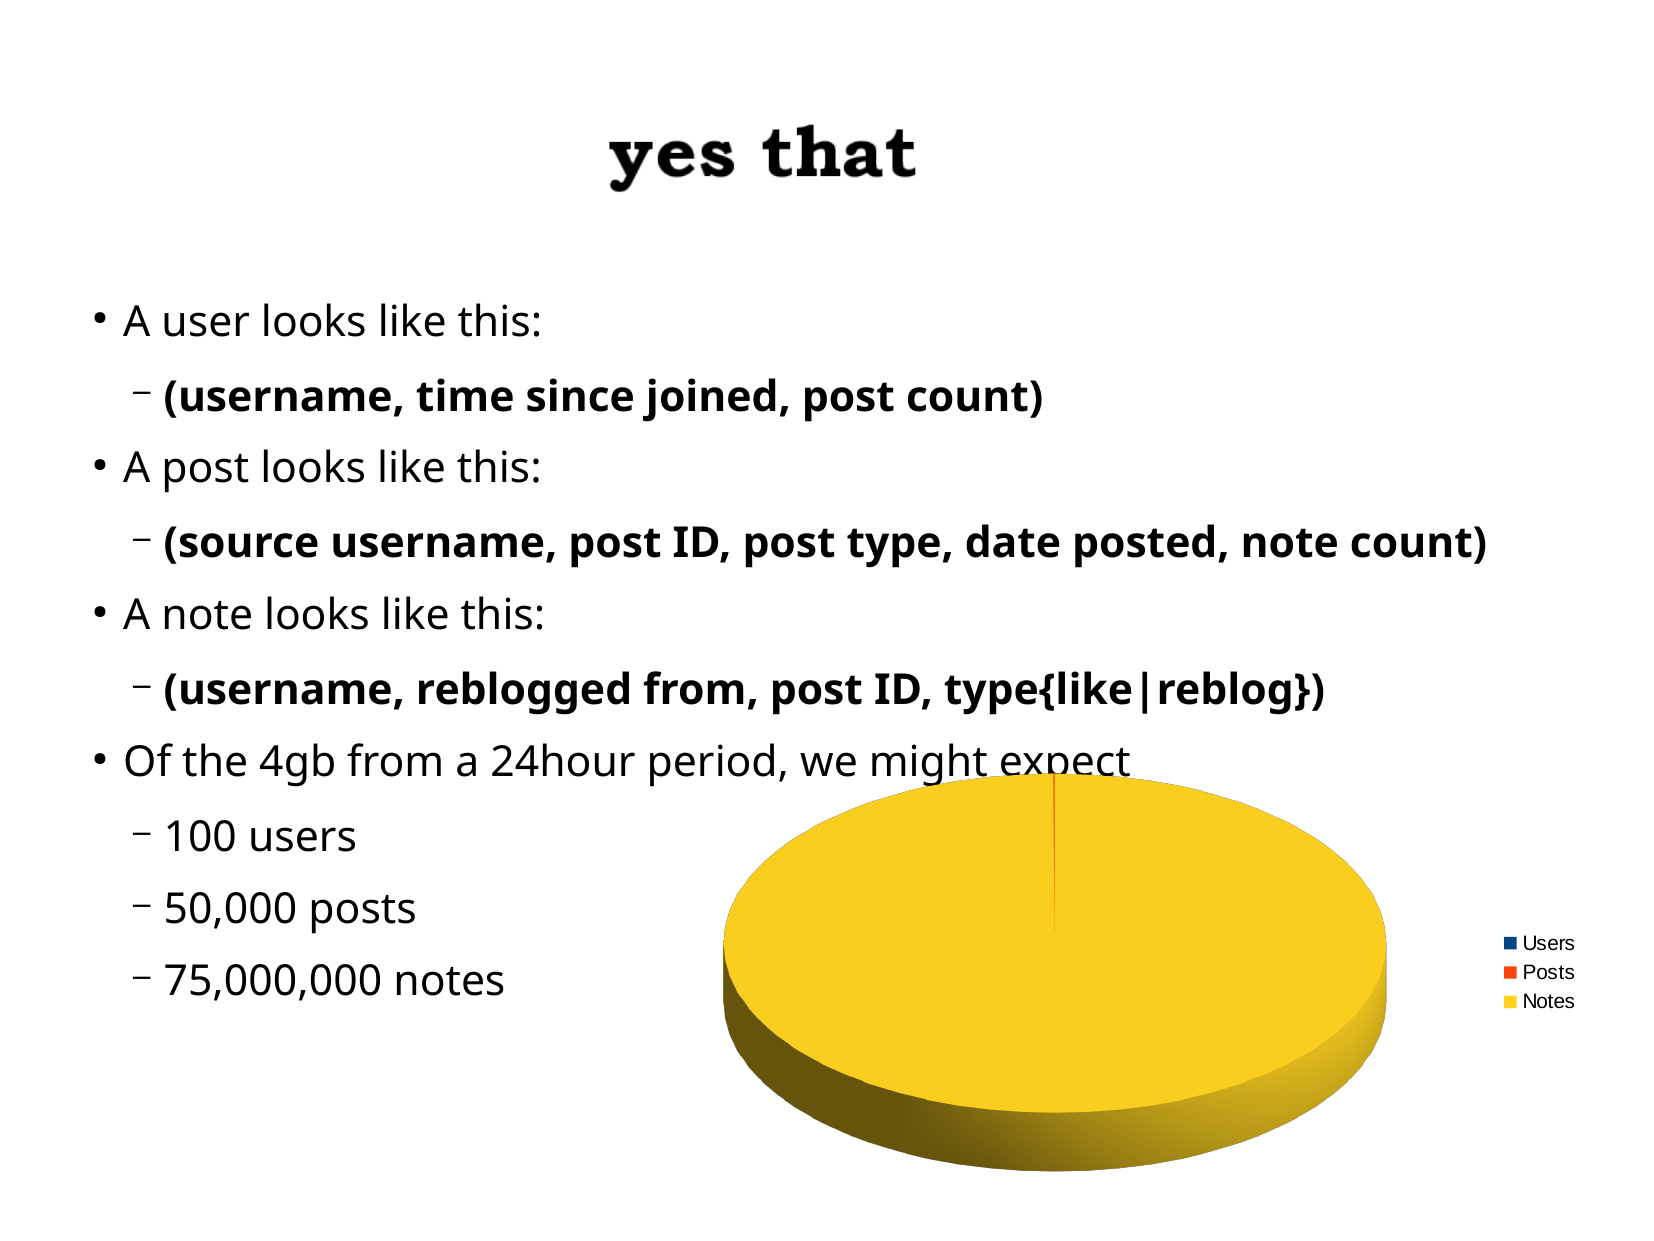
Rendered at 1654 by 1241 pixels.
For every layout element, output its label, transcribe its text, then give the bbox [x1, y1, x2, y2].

list A user looks like this: (username, time since joined, post count) A post looks like this: (source username, post ID, post type, date posted, note count) A note looks like this: (username, reblogged from, post ID, type{like|reblog}) Of the 4gb from a 24hour period, we might expect 100 users 50,000 posts 75,000,000 notes [82, 290, 1571, 1010]
picture [600, 98, 1460, 208]
chart [612, 765, 1595, 1181]
